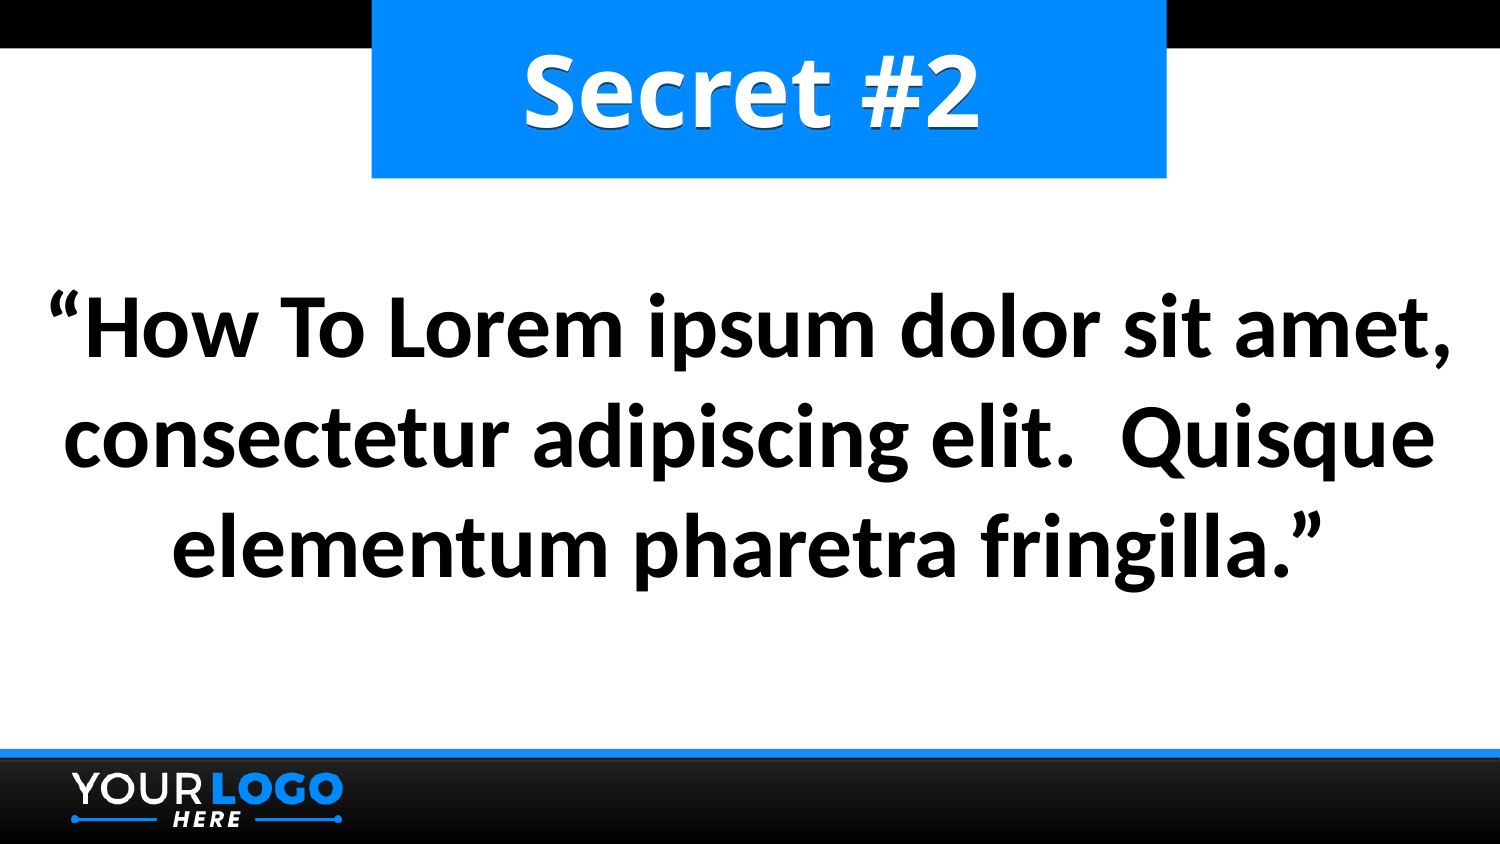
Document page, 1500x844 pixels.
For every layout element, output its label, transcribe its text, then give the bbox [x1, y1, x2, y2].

text_box Secret #2 [751, 82, 772, 93]
picture [66, 766, 346, 831]
text_box Secret #2 [597, 82, 618, 93]
text_box [0, 0, 1500, 49]
text_box “How To Lorem ipsum dolor sit amet, consectetur adipiscing elit. Quisque elementum pharetra fringilla.” [0, 258, 1500, 604]
text_box Secret #2 [46, 19, 1459, 116]
text_box [371, 116, 1167, 179]
